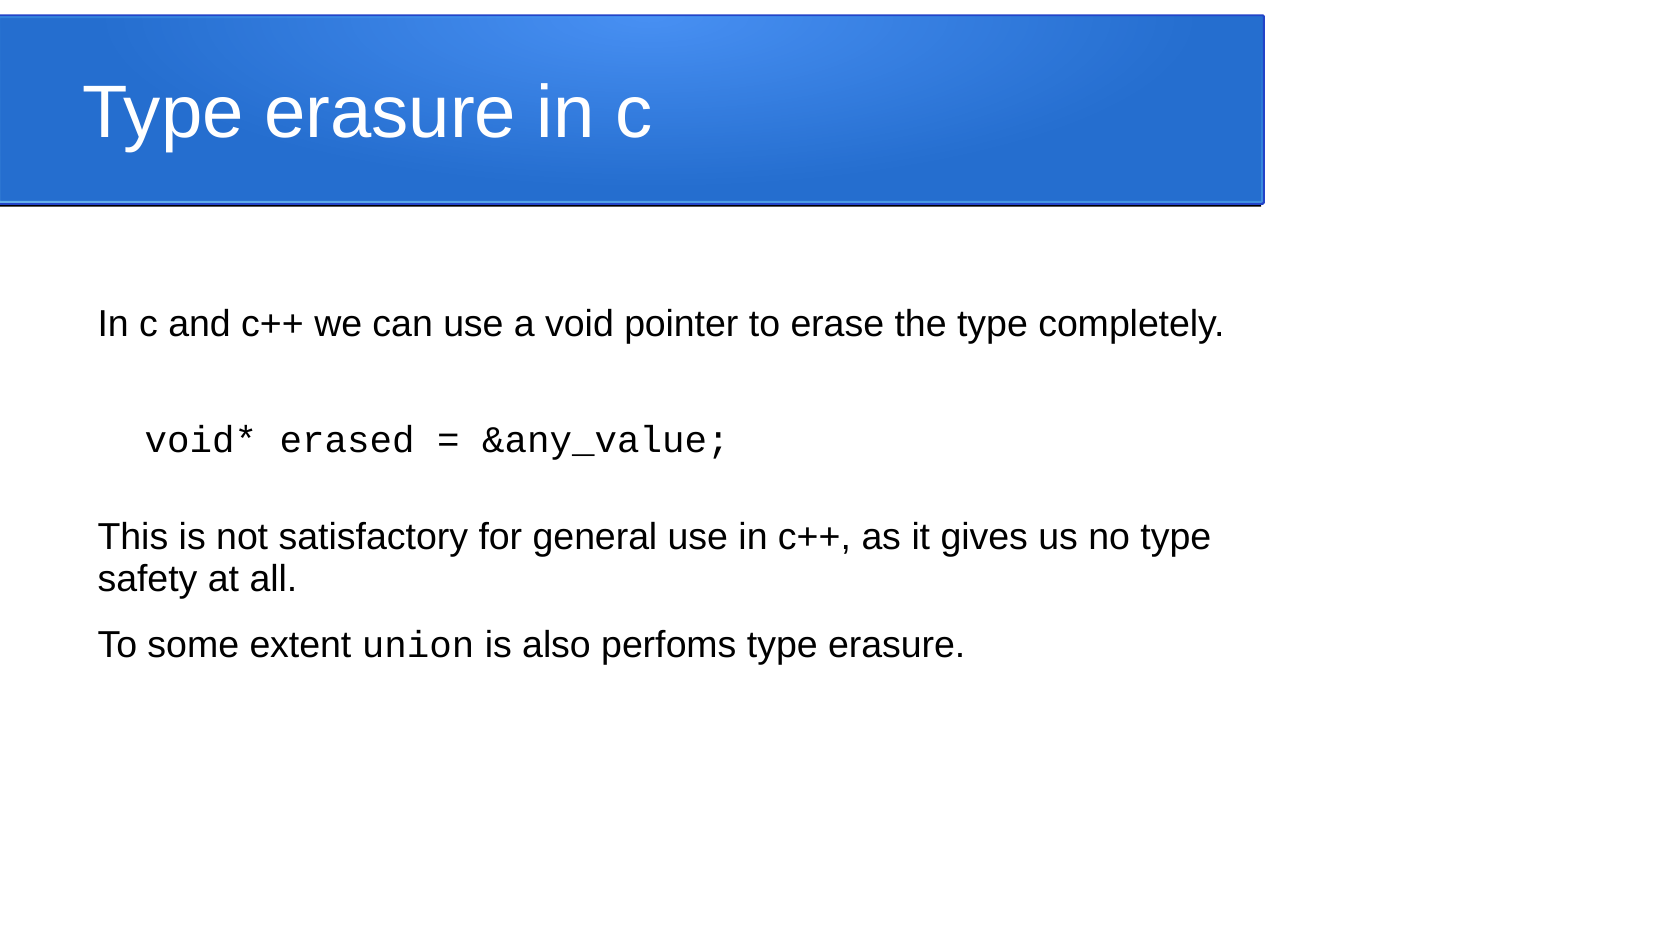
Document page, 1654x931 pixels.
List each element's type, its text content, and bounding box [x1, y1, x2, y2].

text_box This is not satisfactory for general use in c++, as it gives us no type safety at all. [82, 507, 1312, 607]
text_box void* erased = &any_value; [129, 413, 1359, 471]
text_box In c and c++ we can use a void pointer to erase the type completely. [82, 295, 1477, 353]
text_box To some extent union is also perfoms type erasure. [82, 616, 1087, 677]
title Type erasure in c [82, 35, 1235, 189]
